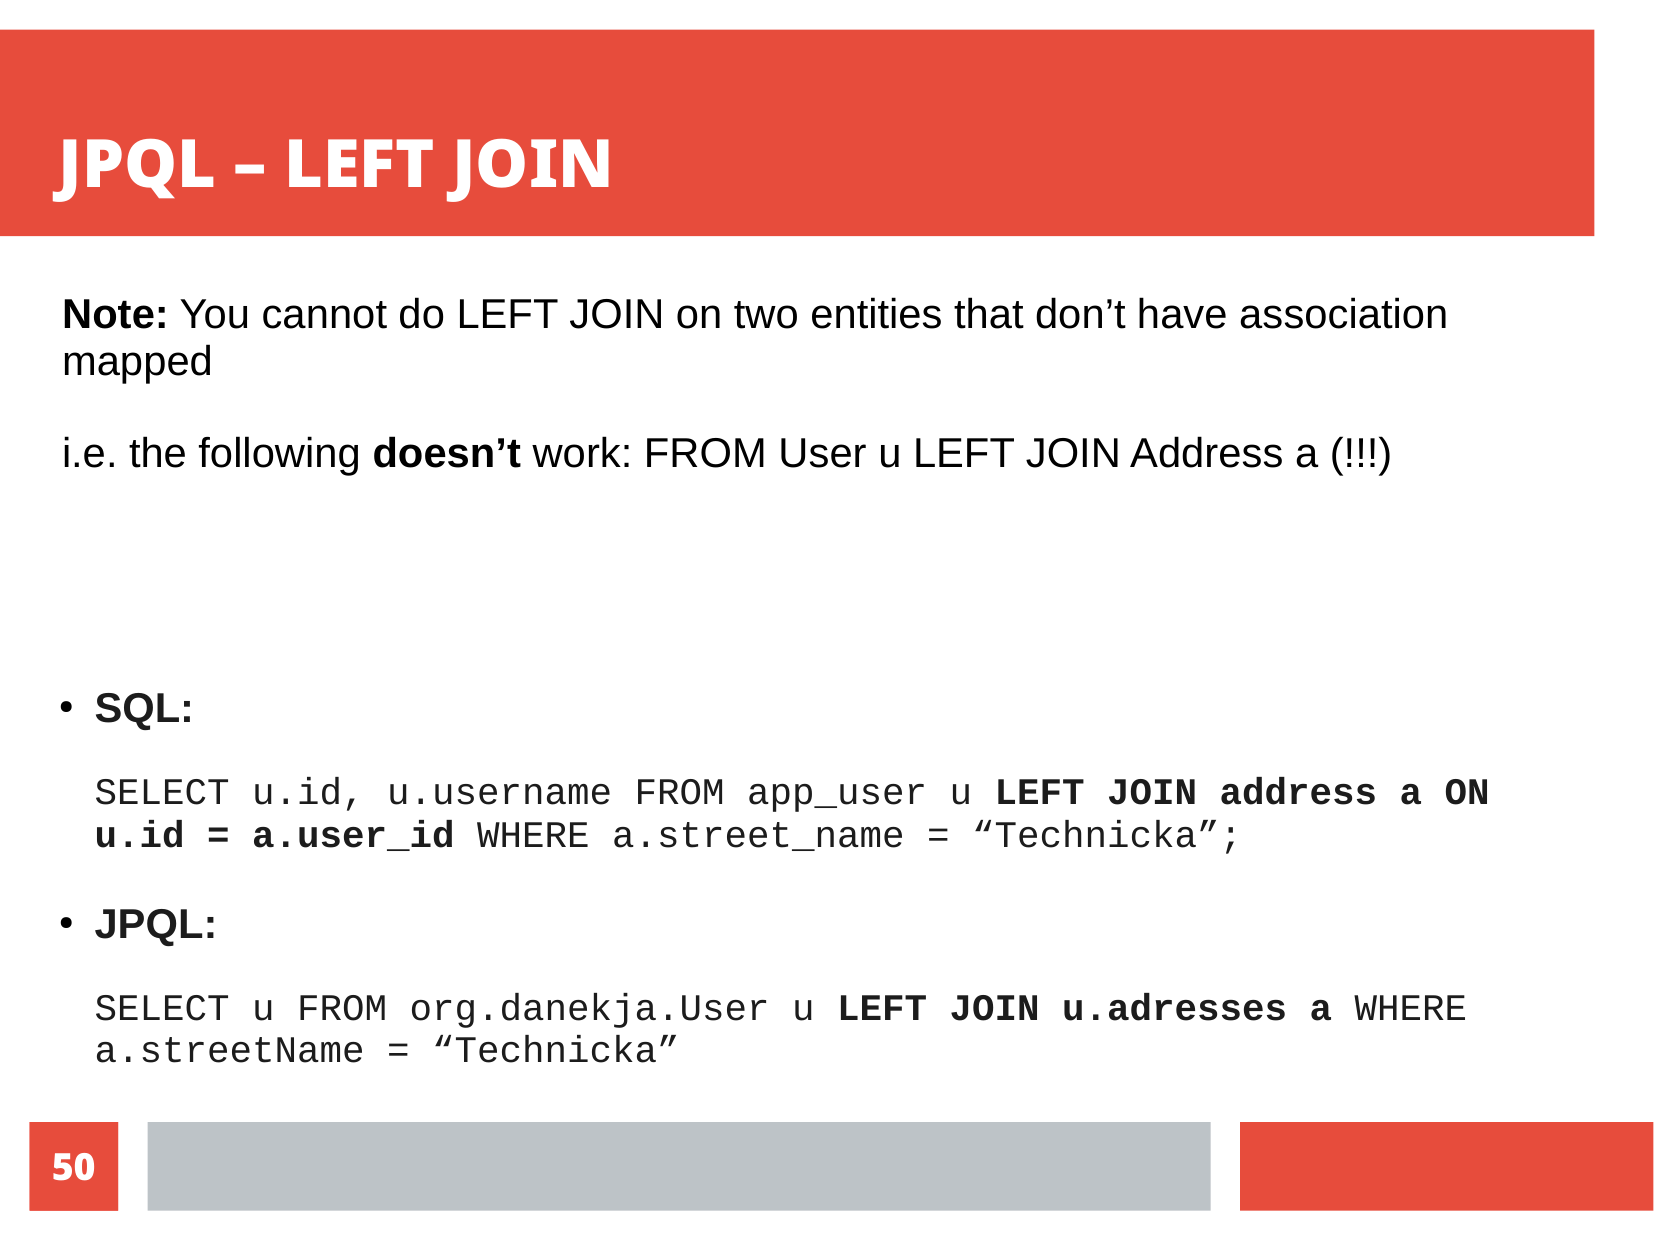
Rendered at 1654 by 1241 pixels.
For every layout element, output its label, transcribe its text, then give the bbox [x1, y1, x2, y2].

subtitle SQL: SELECT u.id, u.username FROM app_user u LEFT JOIN address a ON u.id = a.user_id WHERE a.street_name = “Technicka”; JPQL: SELECT u FROM org.danekja.User u LEFT JOIN u.adresses a WHERE a.streetName = “Technicka” [59, 685, 1595, 1049]
text_box Note: You cannot do LEFT JOIN on two entities that don’t have association mapped i.e. the following doesn’t work: FROM User u LEFT JOIN Address a (!!!) [47, 283, 1571, 485]
title JPQL – LEFT JOIN [59, 59, 1595, 207]
